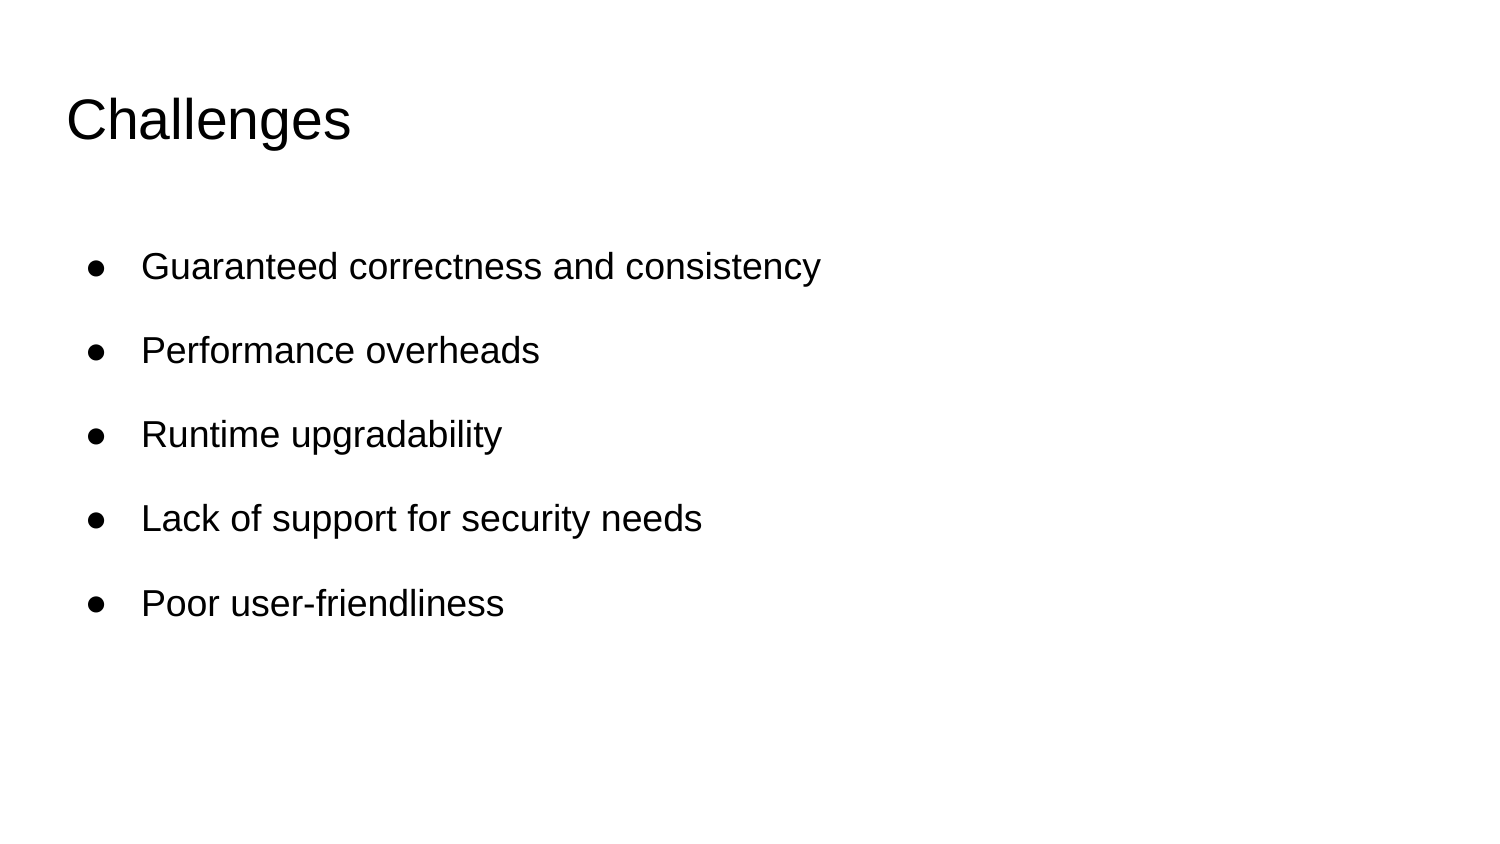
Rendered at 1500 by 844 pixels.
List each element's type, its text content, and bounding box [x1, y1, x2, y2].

list Guaranteed correctness and consistency Performance overheads Runtime upgradability Lack of support for security needs Poor user-friendliness [51, 189, 1449, 750]
title Challenges [51, 72, 1449, 167]
